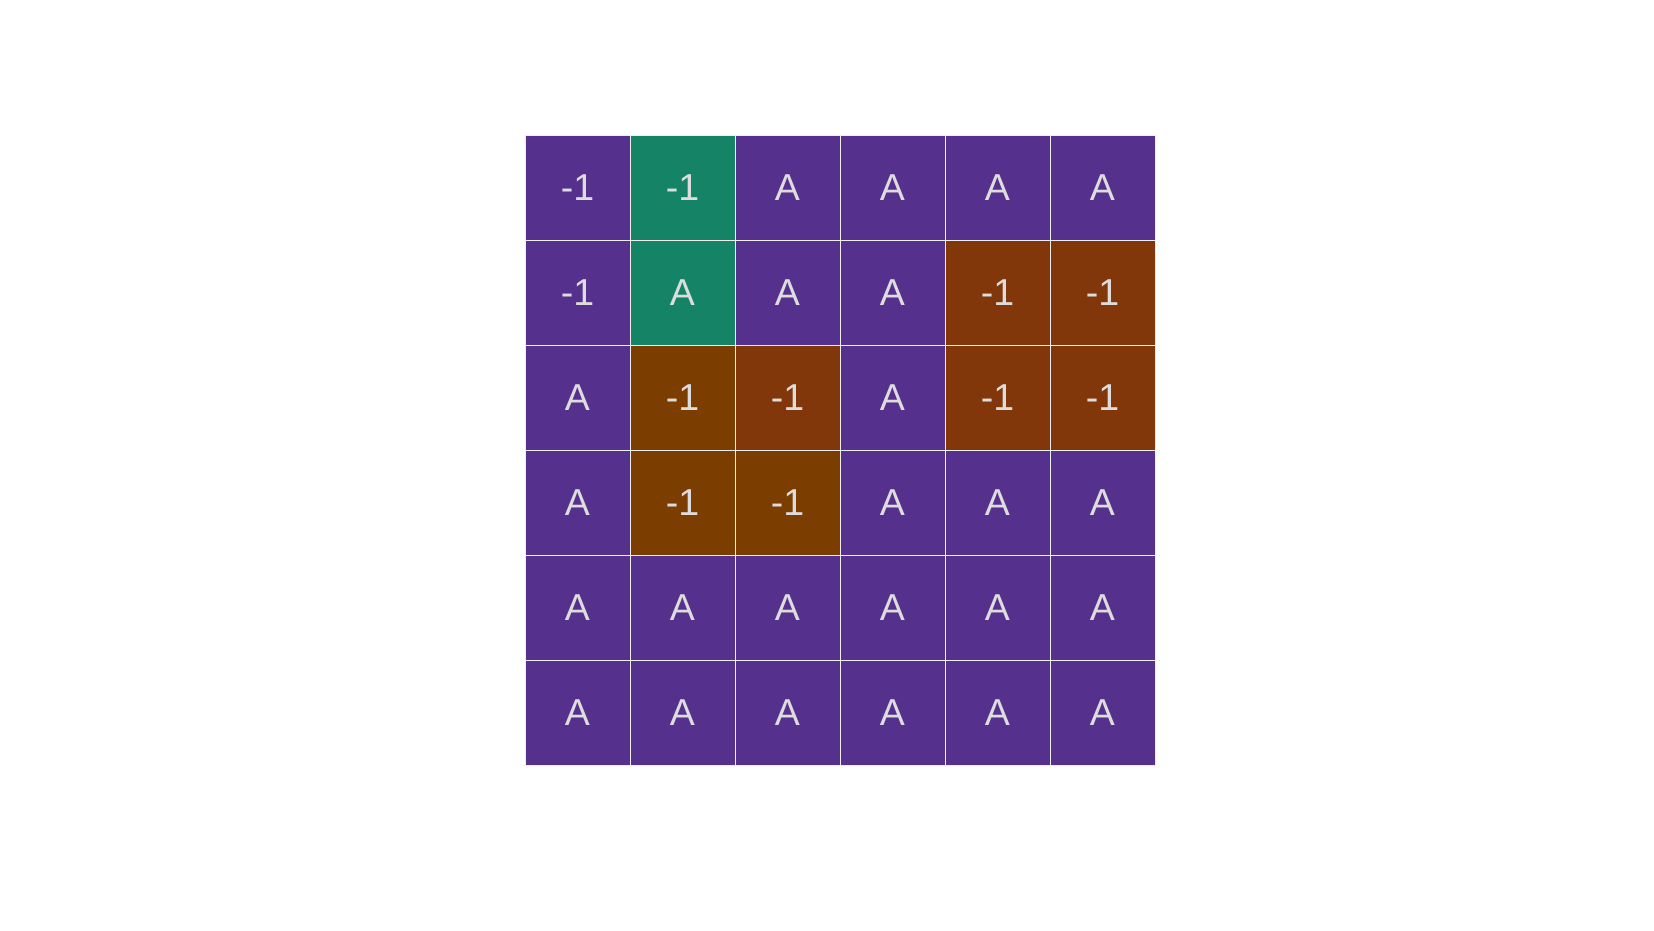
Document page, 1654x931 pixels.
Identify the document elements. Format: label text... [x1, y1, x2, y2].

text_box A [1050, 660, 1156, 766]
text_box A [525, 450, 630, 555]
text_box A [630, 240, 735, 345]
text_box A [840, 450, 945, 555]
text_box -1 [945, 345, 1050, 450]
text_box -1 [630, 345, 735, 450]
text_box A [1050, 450, 1156, 555]
text_box -1 [525, 240, 630, 345]
text_box A [945, 555, 1050, 660]
text_box A [945, 660, 1050, 766]
text_box A [735, 555, 840, 660]
text_box A [525, 345, 630, 450]
text_box A [1050, 135, 1156, 240]
text_box A [1050, 555, 1156, 660]
text_box A [735, 660, 840, 766]
text_box A [945, 135, 1050, 240]
text_box A [525, 660, 630, 766]
text_box A [840, 240, 945, 345]
text_box A [525, 555, 630, 660]
text_box A [945, 450, 1050, 555]
text_box -1 [630, 450, 735, 555]
text_box A [840, 555, 945, 660]
text_box A [735, 240, 840, 345]
text_box A [840, 345, 945, 450]
text_box -1 [525, 135, 630, 240]
text_box A [630, 555, 735, 660]
text_box -1 [1050, 345, 1156, 450]
text_box -1 [1050, 240, 1156, 345]
text_box A [630, 660, 735, 766]
text_box A [840, 660, 945, 766]
text_box -1 [630, 135, 735, 240]
text_box A [840, 135, 945, 240]
text_box -1 [945, 240, 1050, 345]
text_box A [735, 135, 840, 240]
text_box -1 [735, 345, 840, 450]
text_box -1 [735, 450, 840, 555]
